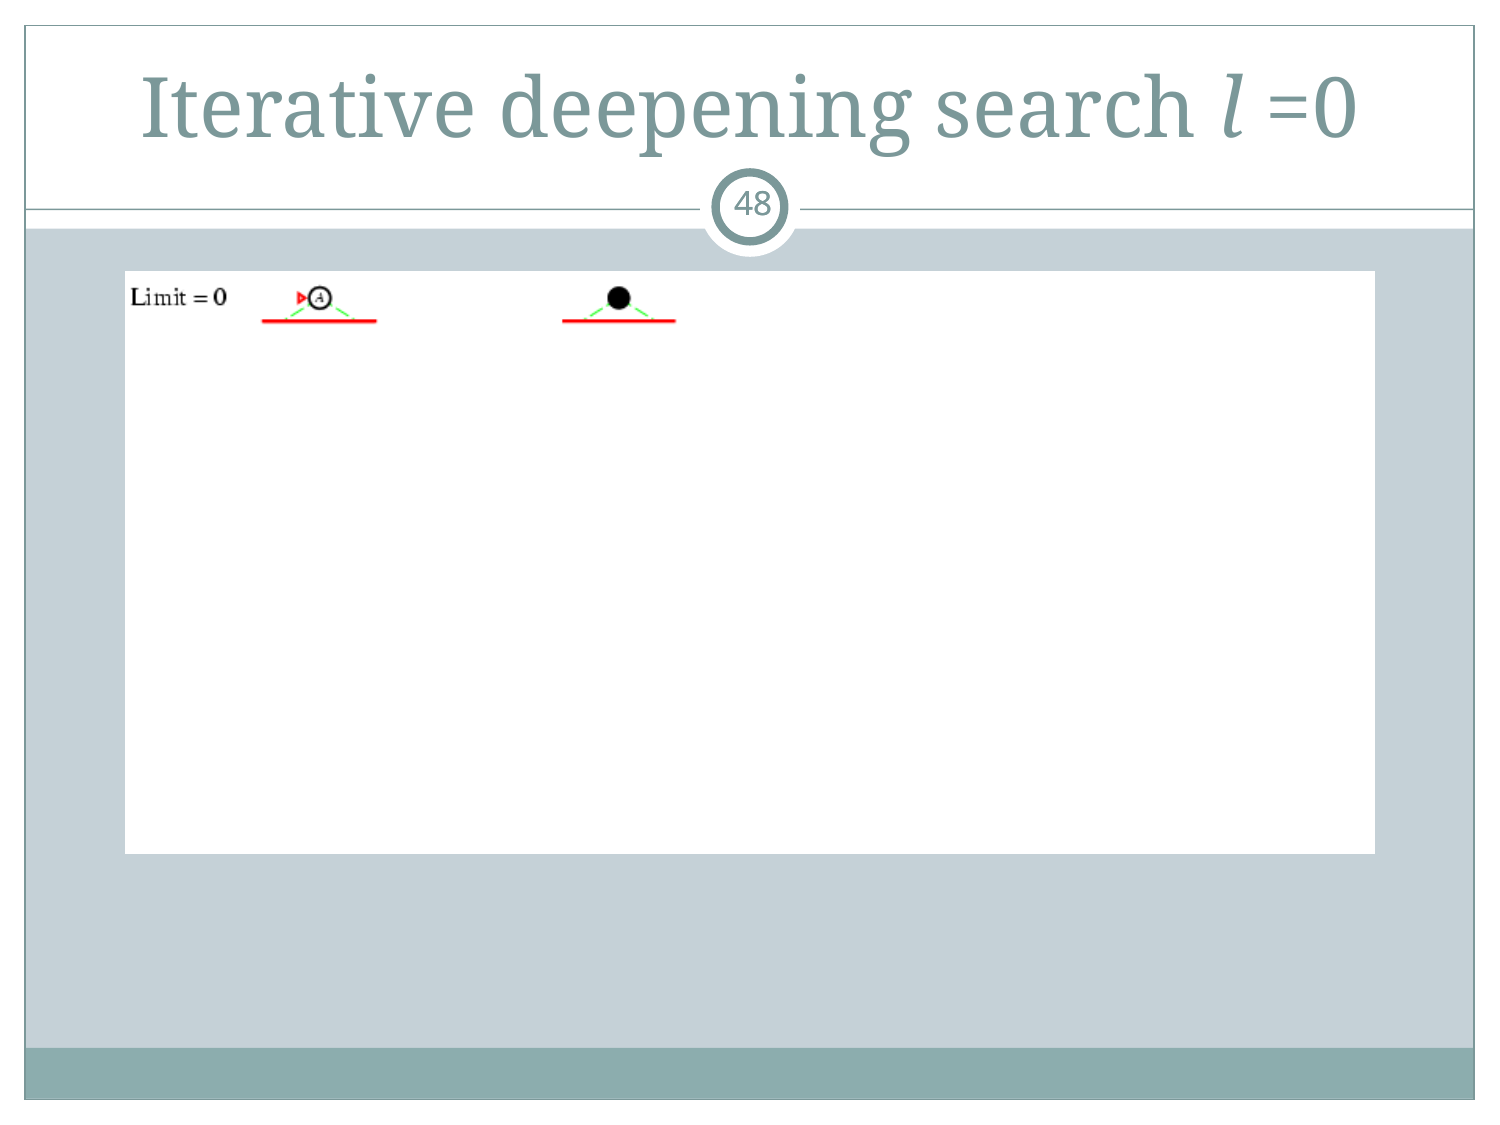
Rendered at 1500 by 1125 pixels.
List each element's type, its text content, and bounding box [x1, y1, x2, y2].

title Iterative deepening search l =0 [49, 37, 1450, 162]
picture [125, 271, 1375, 854]
slide_number <number> [715, 168, 791, 241]
